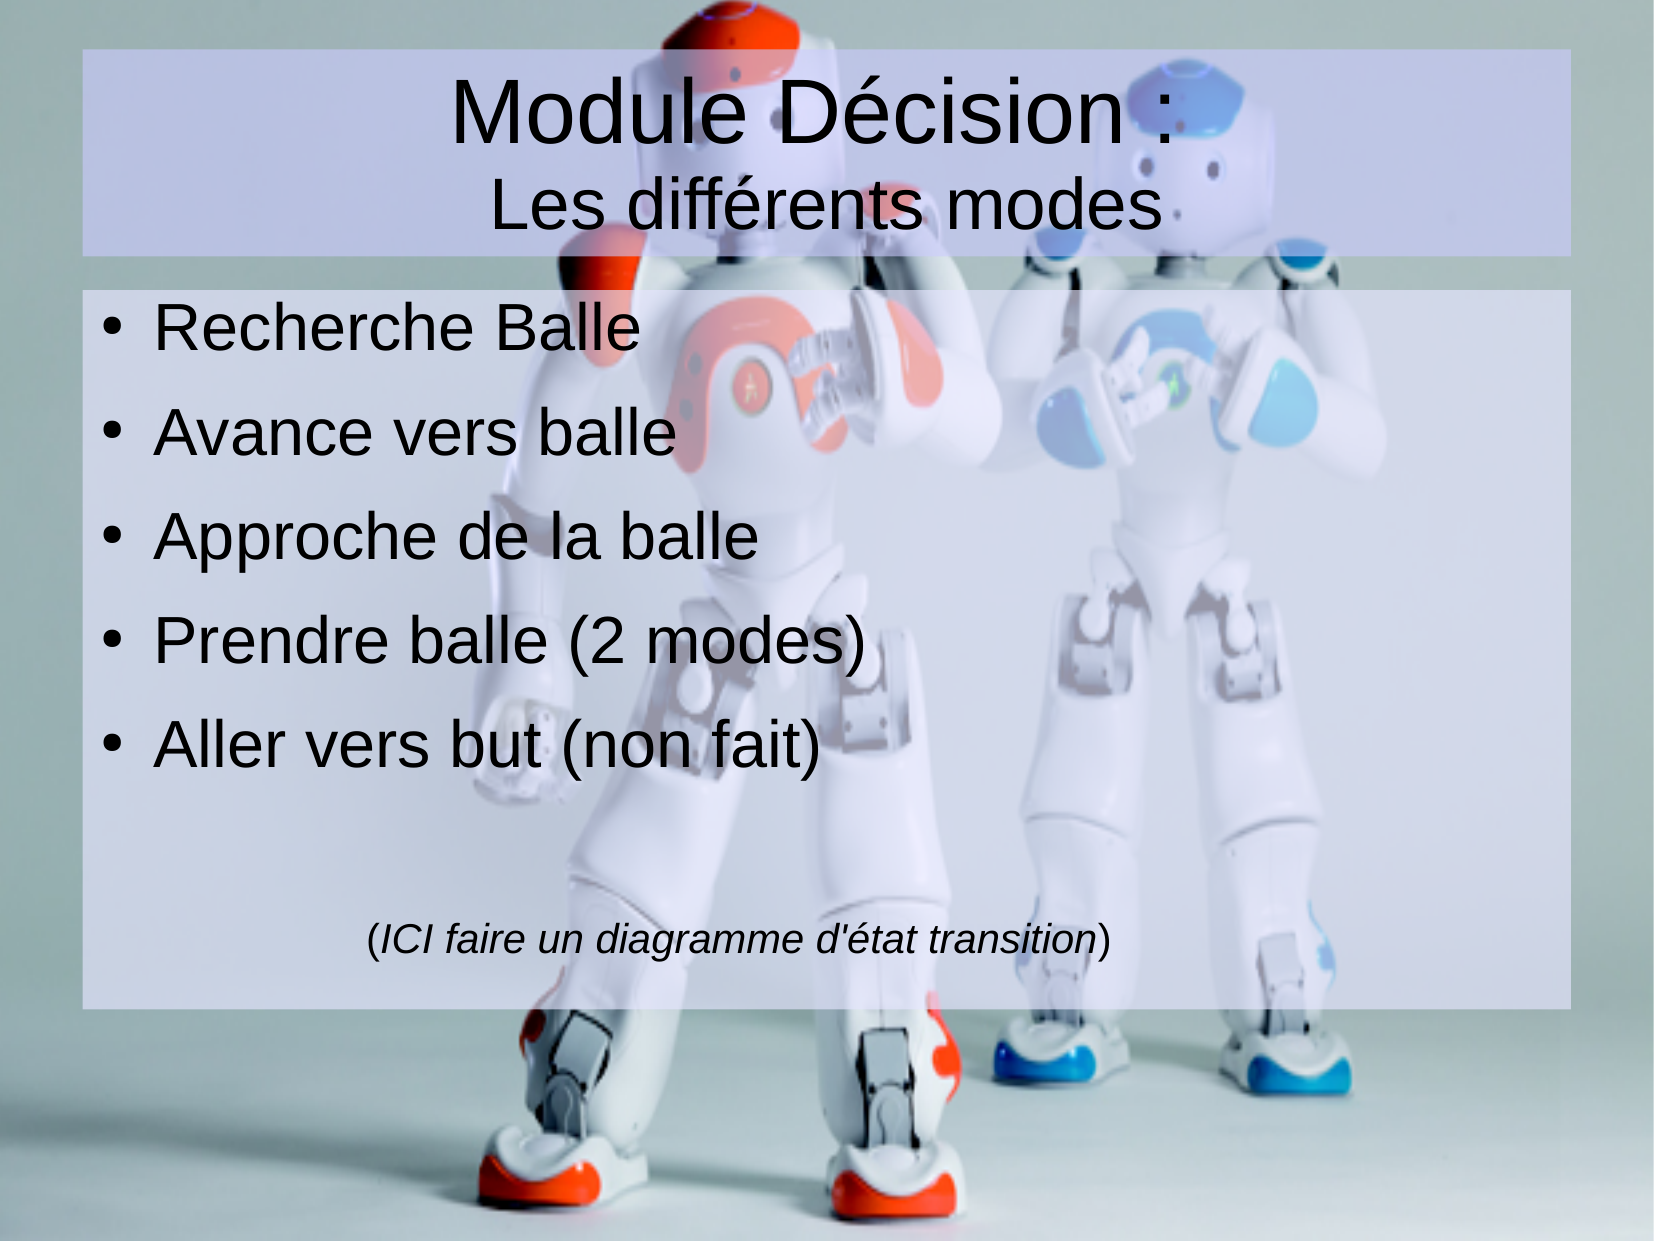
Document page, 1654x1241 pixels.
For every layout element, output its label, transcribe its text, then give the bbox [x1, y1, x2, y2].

title Module Décision : Les différents modes [82, 49, 1571, 257]
picture [0, 0, 1654, 1241]
list Recherche Balle Avance vers balle Approche de la balle Prendre balle (2 modes) Aller vers but (non fait) (ICI faire un diagramme d'état transition) [82, 290, 1571, 1010]
